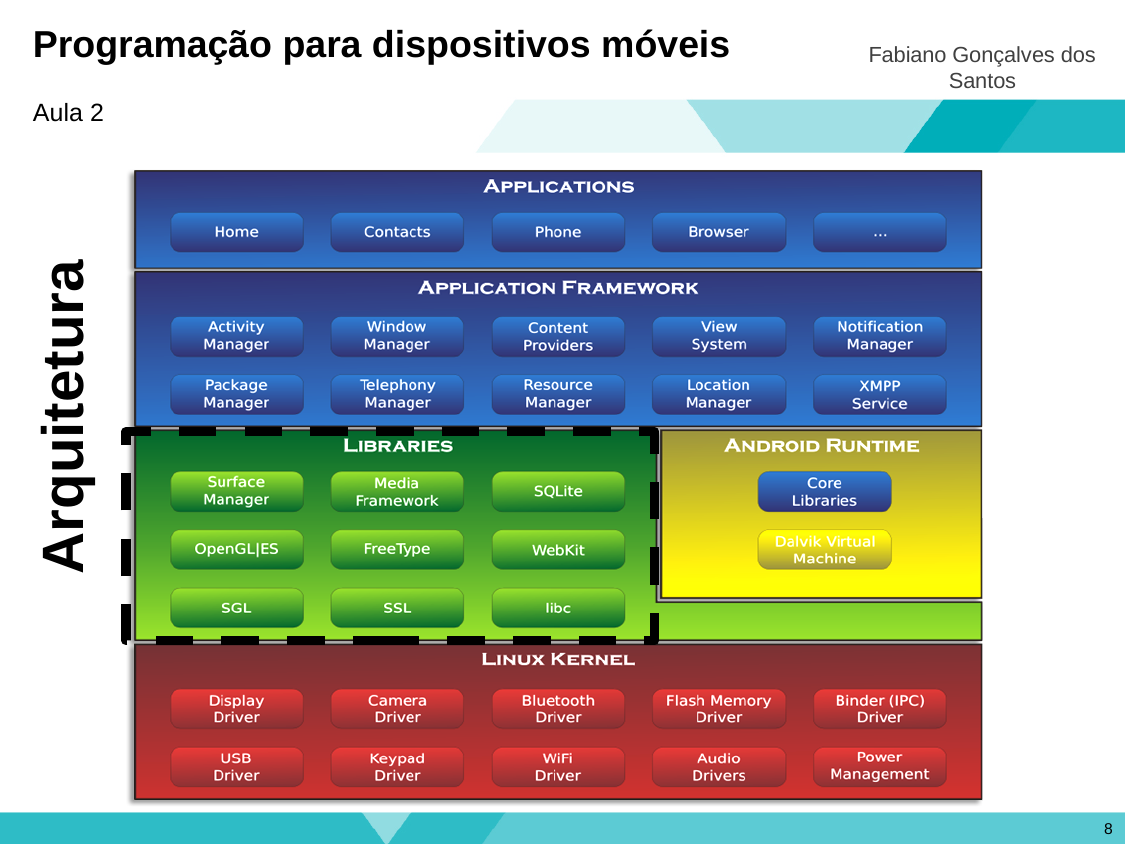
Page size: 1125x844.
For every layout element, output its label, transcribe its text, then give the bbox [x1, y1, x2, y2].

picture [0, 0, 1125, 844]
text_box Arquitetura [18, 244, 103, 589]
title Programação para dispositivos móveis [18, 18, 840, 88]
list Fabiano Gonçalves dos Santos [839, 33, 1125, 89]
list Aula 2 [18, 88, 389, 140]
slide_number <número> [1069, 812, 1125, 844]
